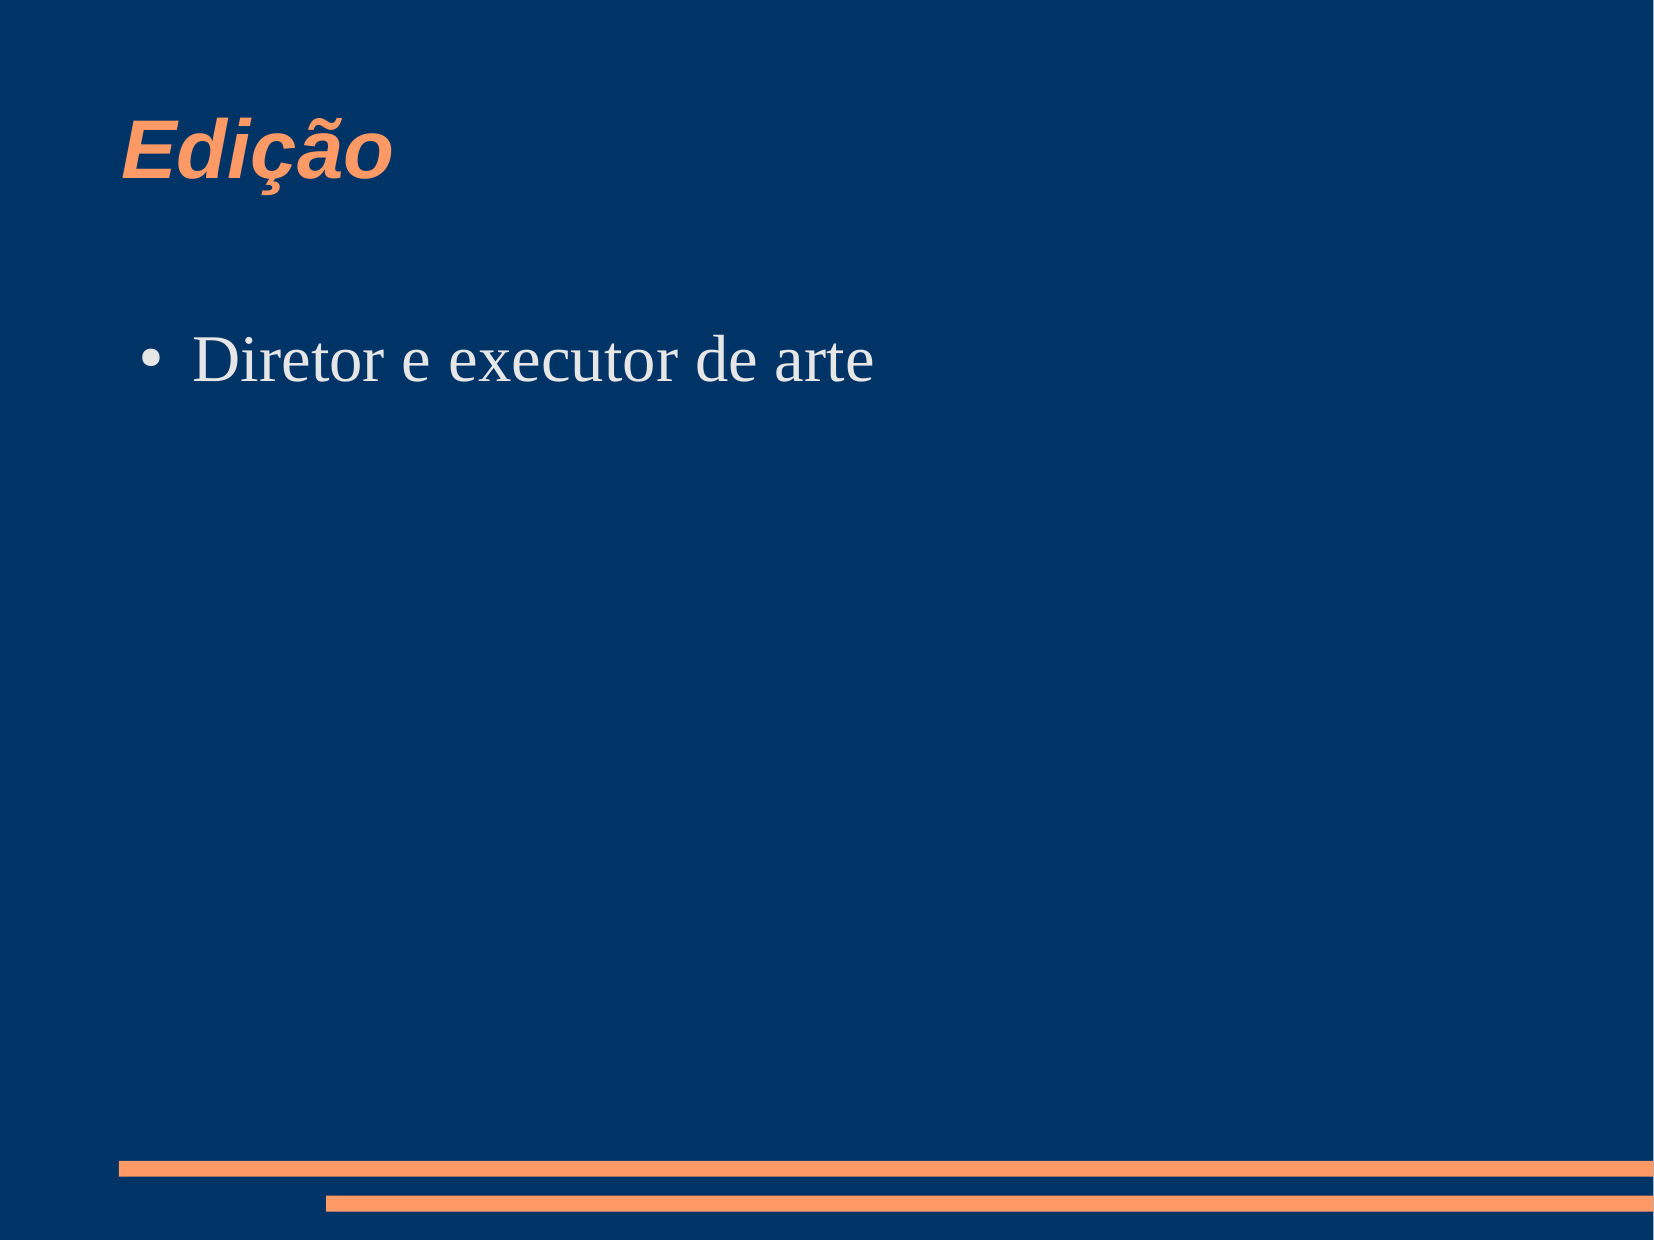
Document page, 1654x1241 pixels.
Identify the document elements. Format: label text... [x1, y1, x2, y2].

title Edição [121, 46, 1534, 254]
list Diretor e executor de arte [121, 322, 1561, 1141]
